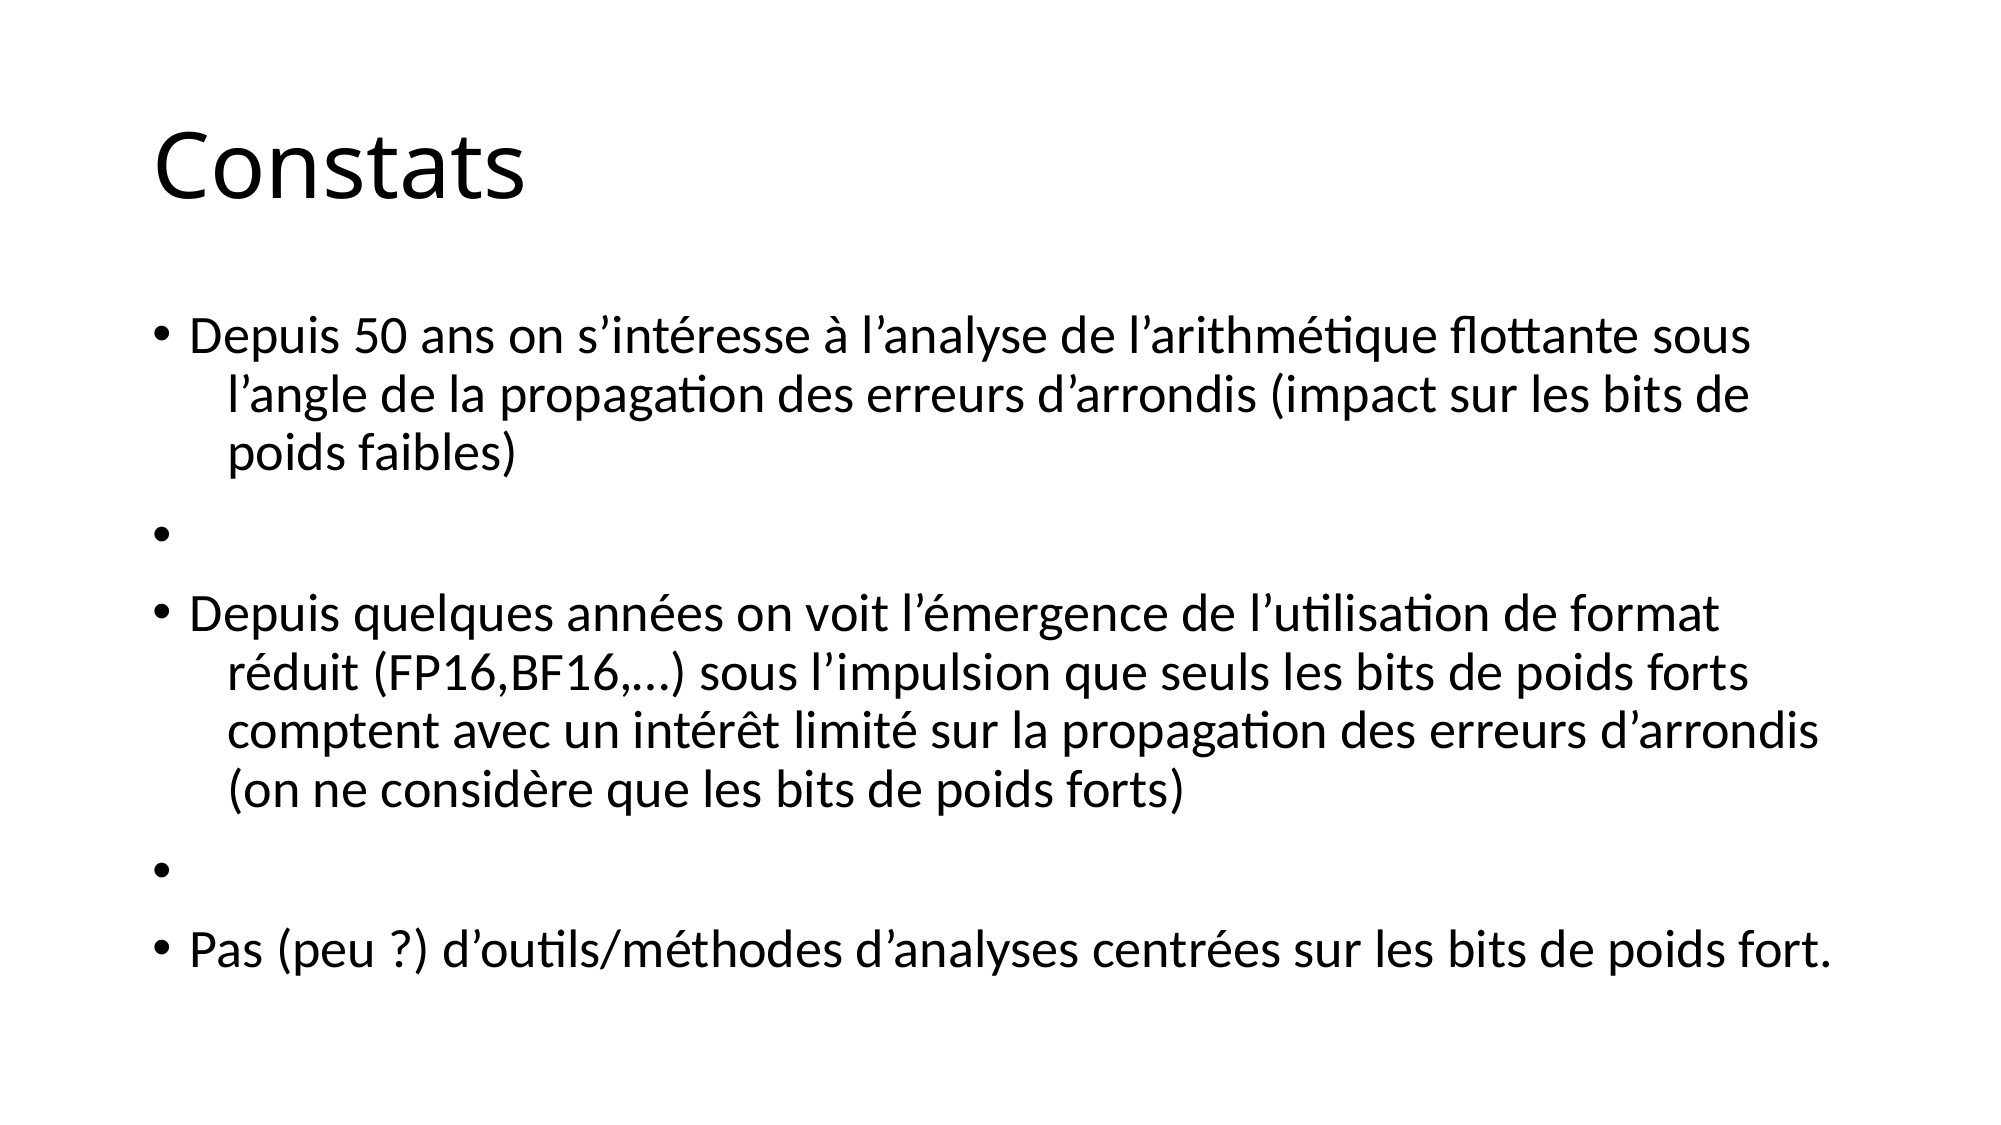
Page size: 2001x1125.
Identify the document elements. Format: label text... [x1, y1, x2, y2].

title Constats [137, 59, 1863, 278]
list Depuis 50 ans on s’intéresse à l’analyse de l’arithmétique flottante sous l’angle de la propagation des erreurs d’arrondis (impact sur les bits de poids faibles) Depuis quelques années on voit l’émergence de l’utilisation de format réduit (FP16,BF16,…) sous l’impulsion que seuls les bits de poids forts comptent avec un intérêt limité sur la propagation des erreurs d’arrondis (on ne considère que les bits de poids forts) Pas (peu ?) d’outils/méthodes d’analyses centrées sur les bits de poids fort. [137, 299, 1863, 1014]
